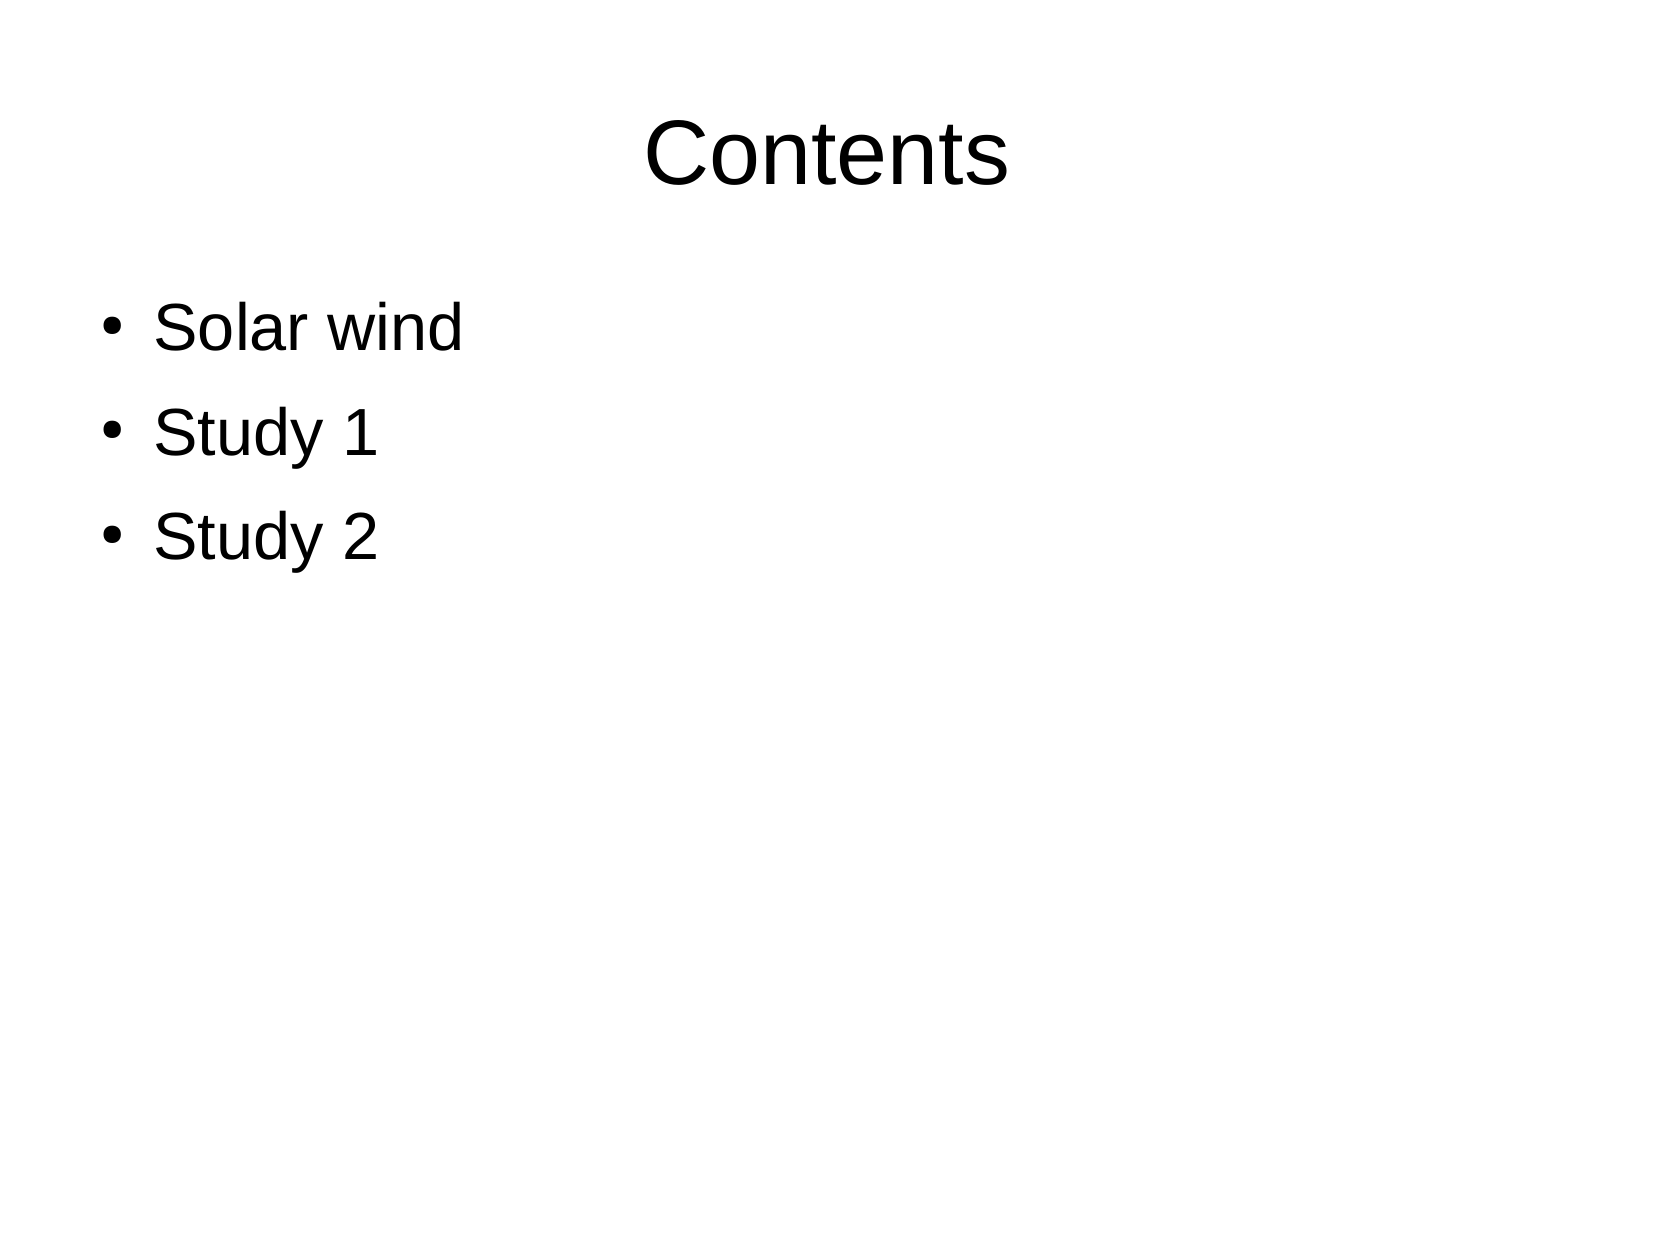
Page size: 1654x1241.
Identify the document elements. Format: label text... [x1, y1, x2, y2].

list Solar wind Study 1 Study 2 [82, 290, 1571, 1010]
title Contents [82, 49, 1571, 257]
